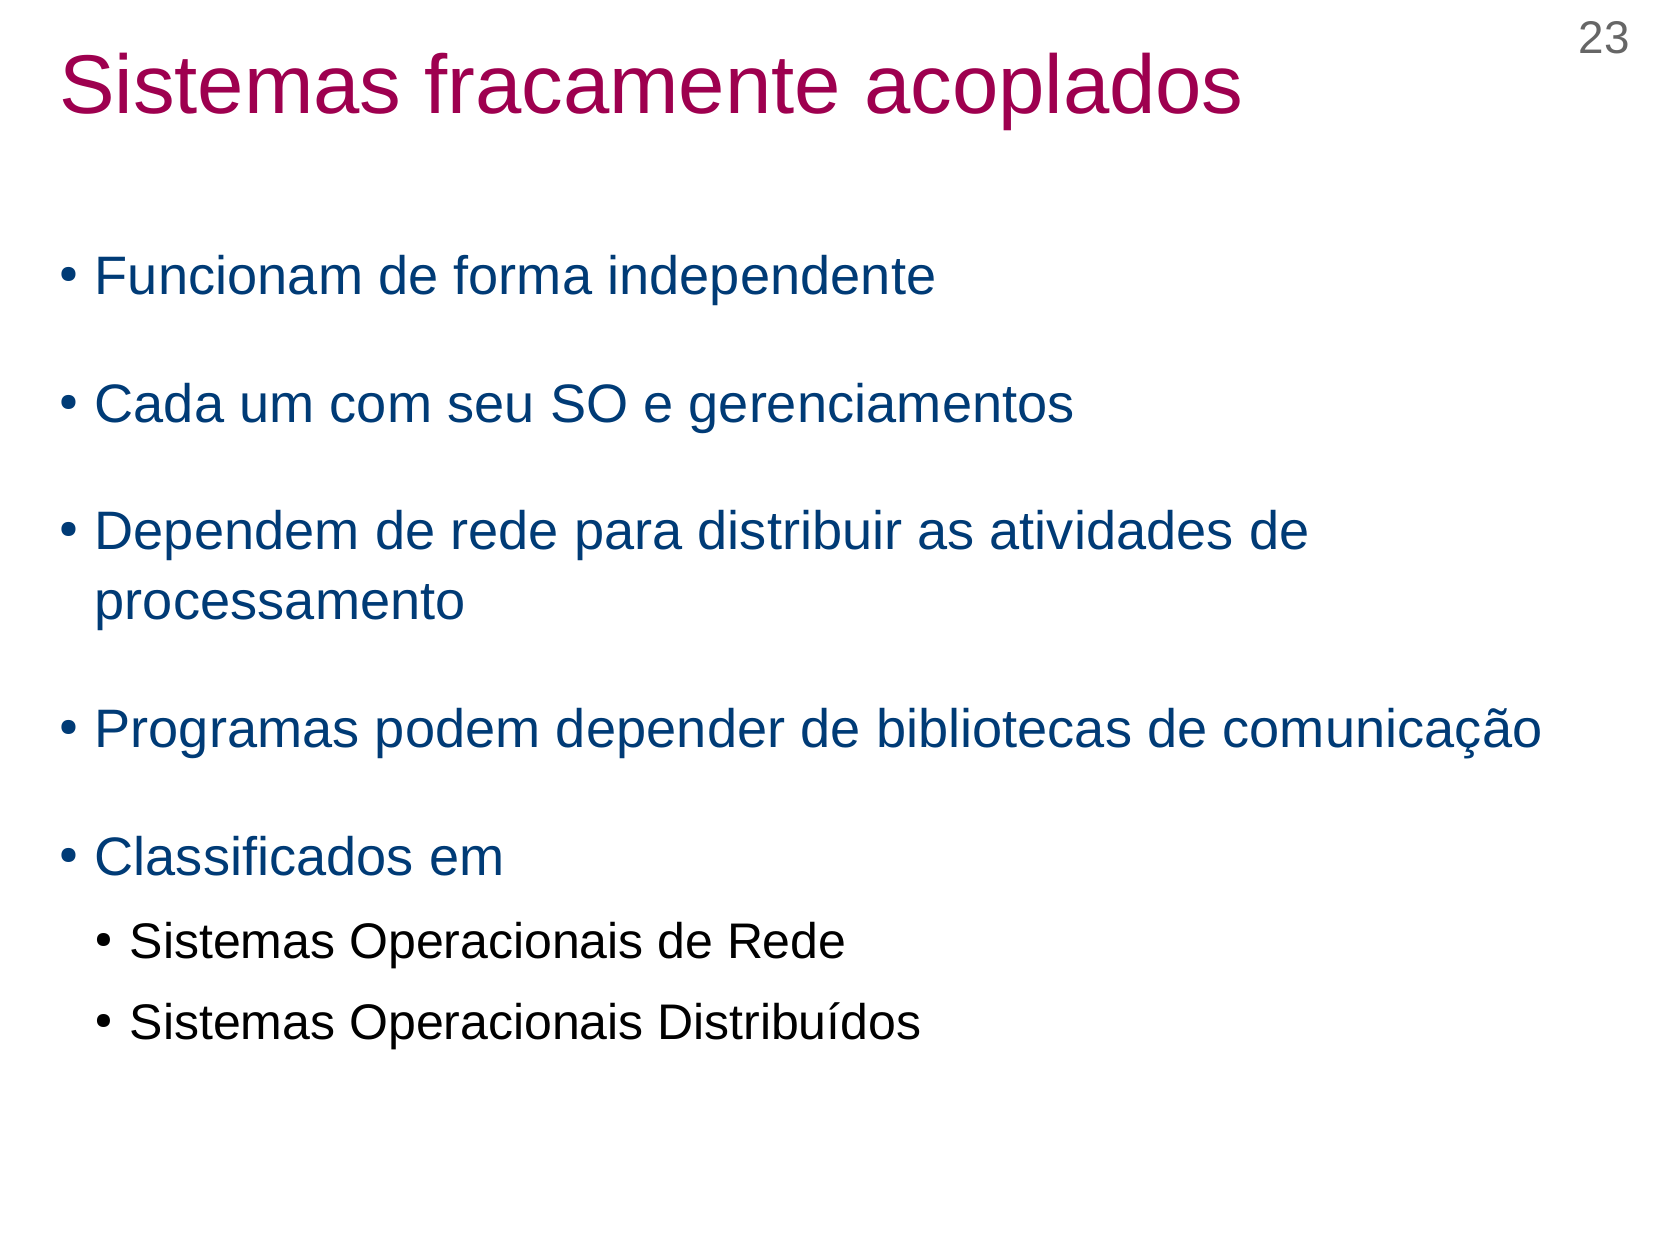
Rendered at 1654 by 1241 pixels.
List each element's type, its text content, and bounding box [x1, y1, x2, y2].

list Funcionam de forma independente Cada um com seu SO e gerenciamentos Dependem de rede para distribuir as atividades de processamento Programas podem depender de bibliotecas de comunicação Classificados em Sistemas Operacionais de Rede Sistemas Operacionais Distribuídos [59, 236, 1595, 1211]
title Sistemas fracamente acoplados [59, 29, 1595, 148]
